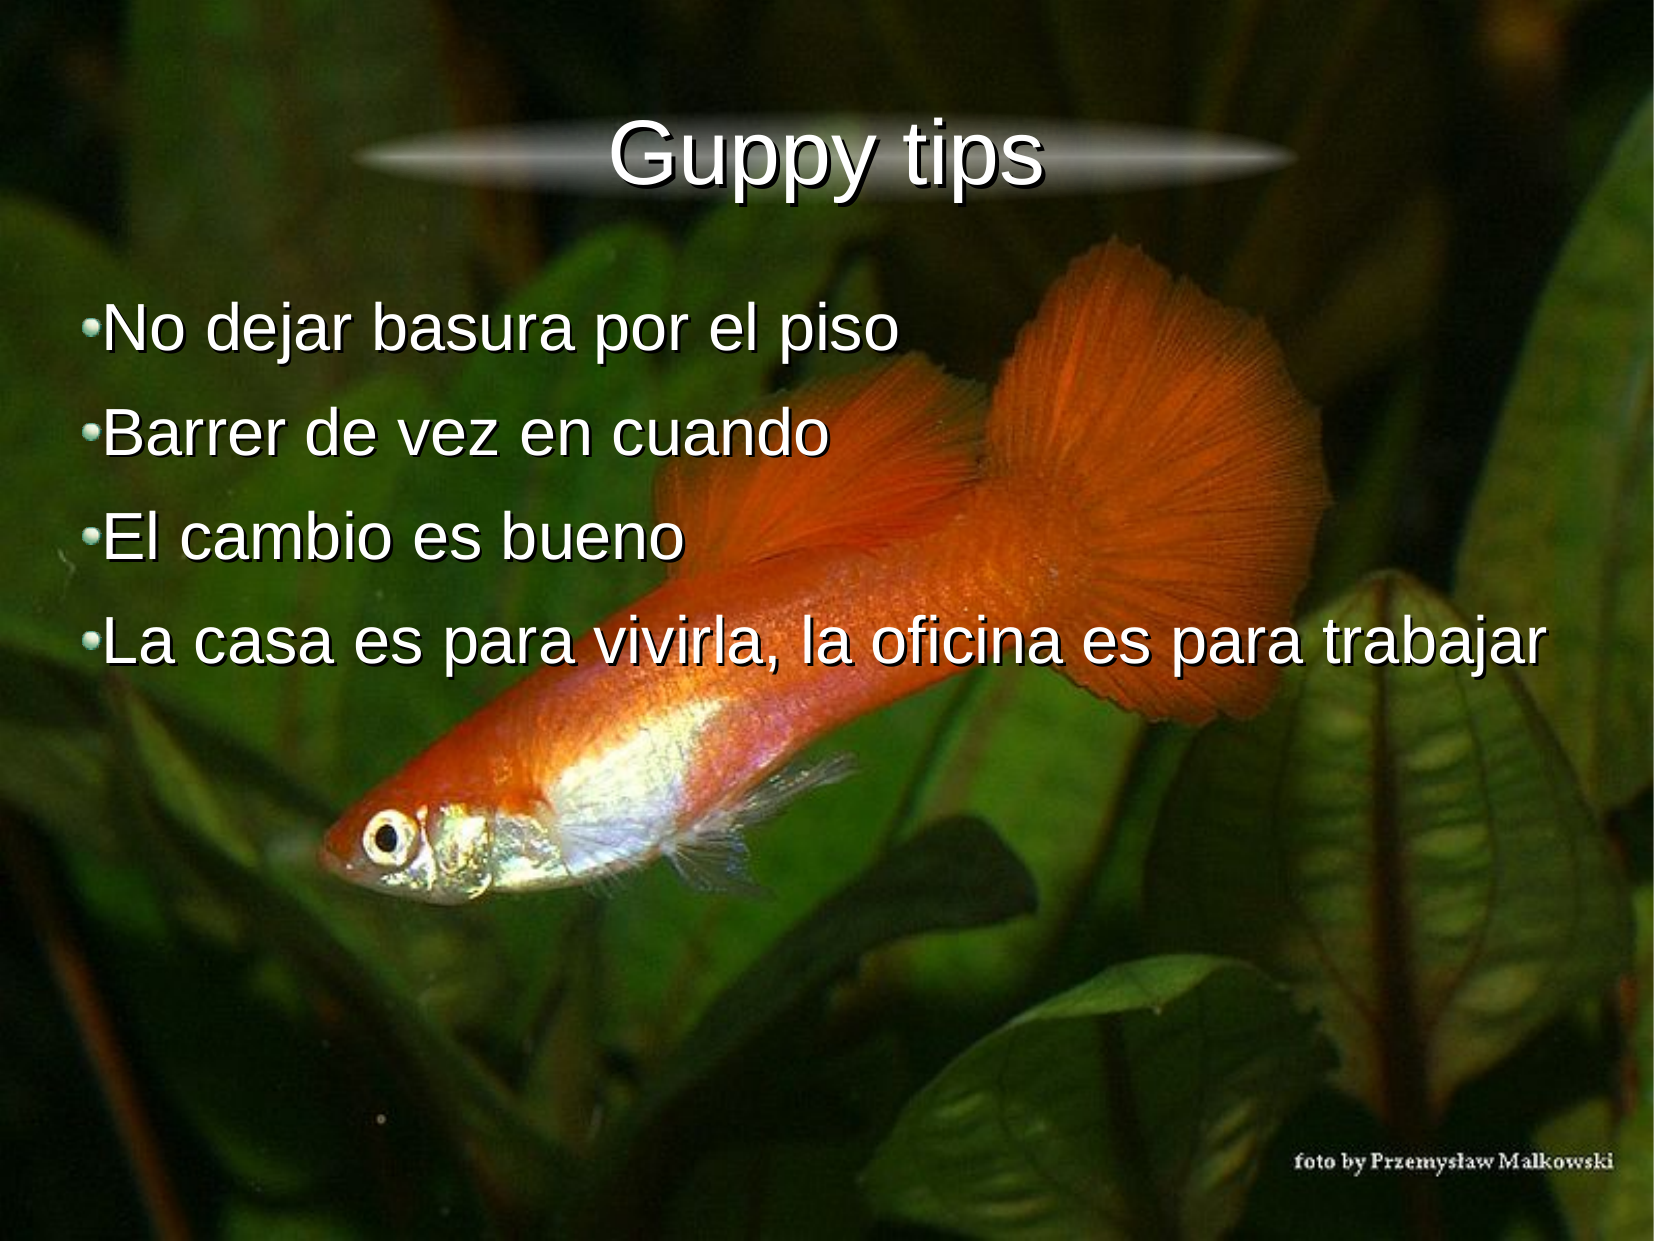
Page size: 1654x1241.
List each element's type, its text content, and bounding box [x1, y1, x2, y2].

picture [0, 0, 1654, 1241]
list No dejar basura por el piso Barrer de vez en cuando El cambio es bueno La casa es para vivirla, la oficina es para trabajar [82, 290, 1571, 1109]
title Guppy tips [82, 49, 1571, 257]
